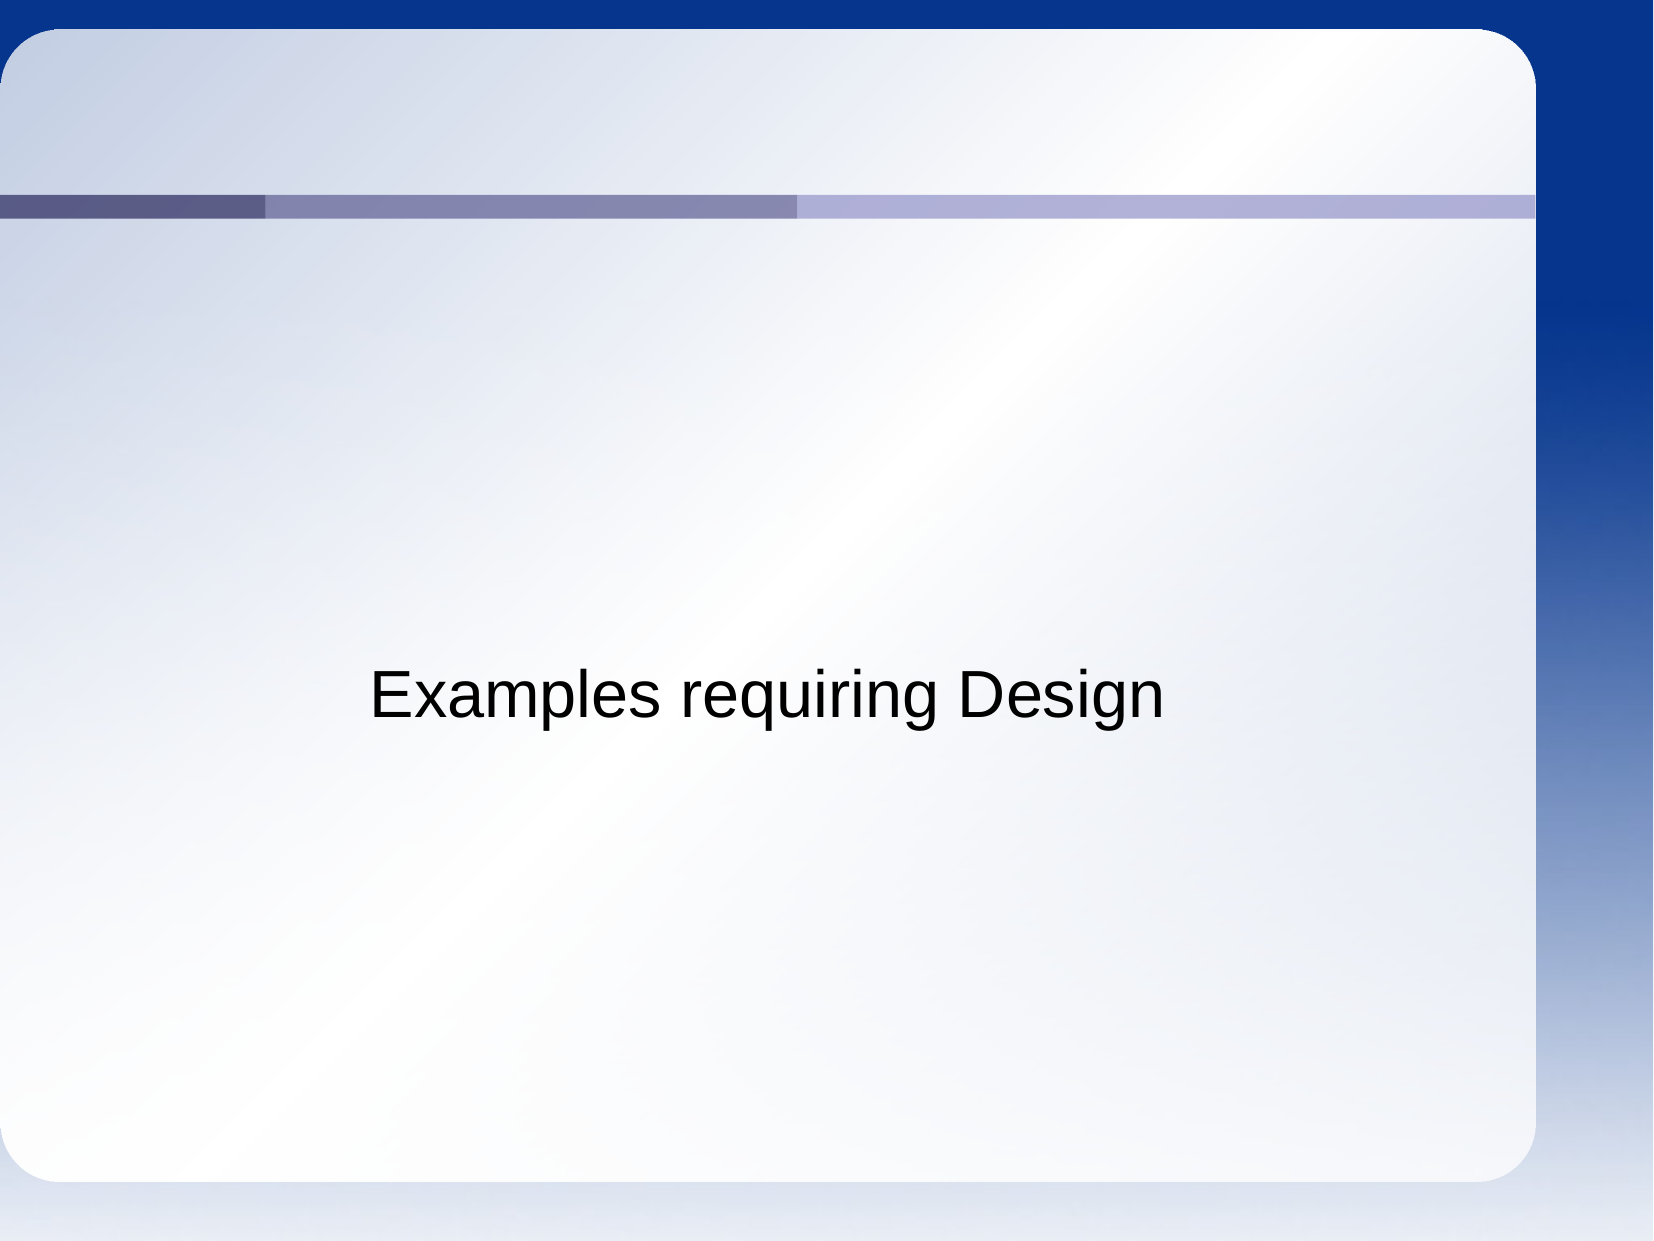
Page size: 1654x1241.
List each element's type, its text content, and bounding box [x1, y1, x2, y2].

picture [0, 0, 1654, 1241]
subtitle Examples requiring Design [29, 236, 1506, 1152]
